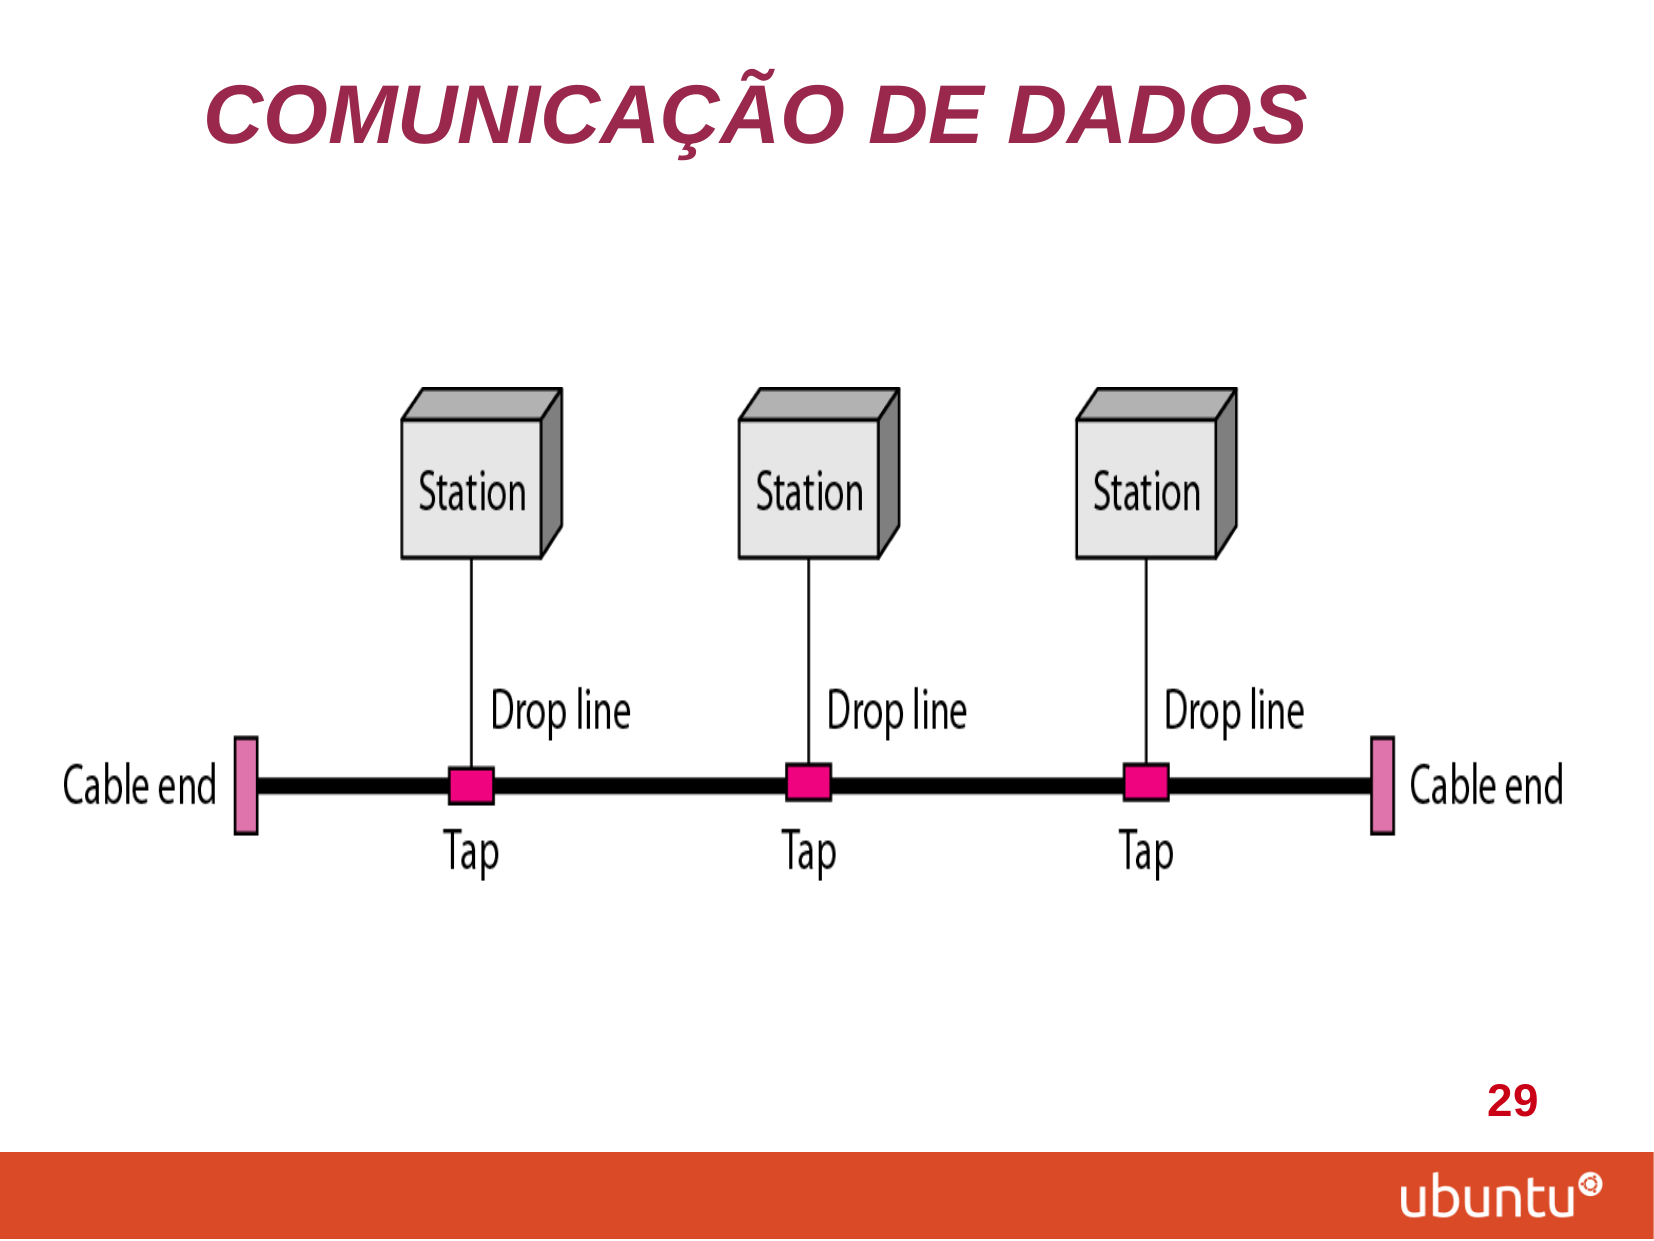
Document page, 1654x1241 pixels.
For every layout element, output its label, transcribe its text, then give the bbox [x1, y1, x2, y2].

text_box <number> [1473, 1063, 1654, 1134]
title COMUNICAÇÃO DE DADOS [11, 7, 1500, 200]
picture [63, 387, 1565, 886]
picture [0, 1152, 1654, 1239]
